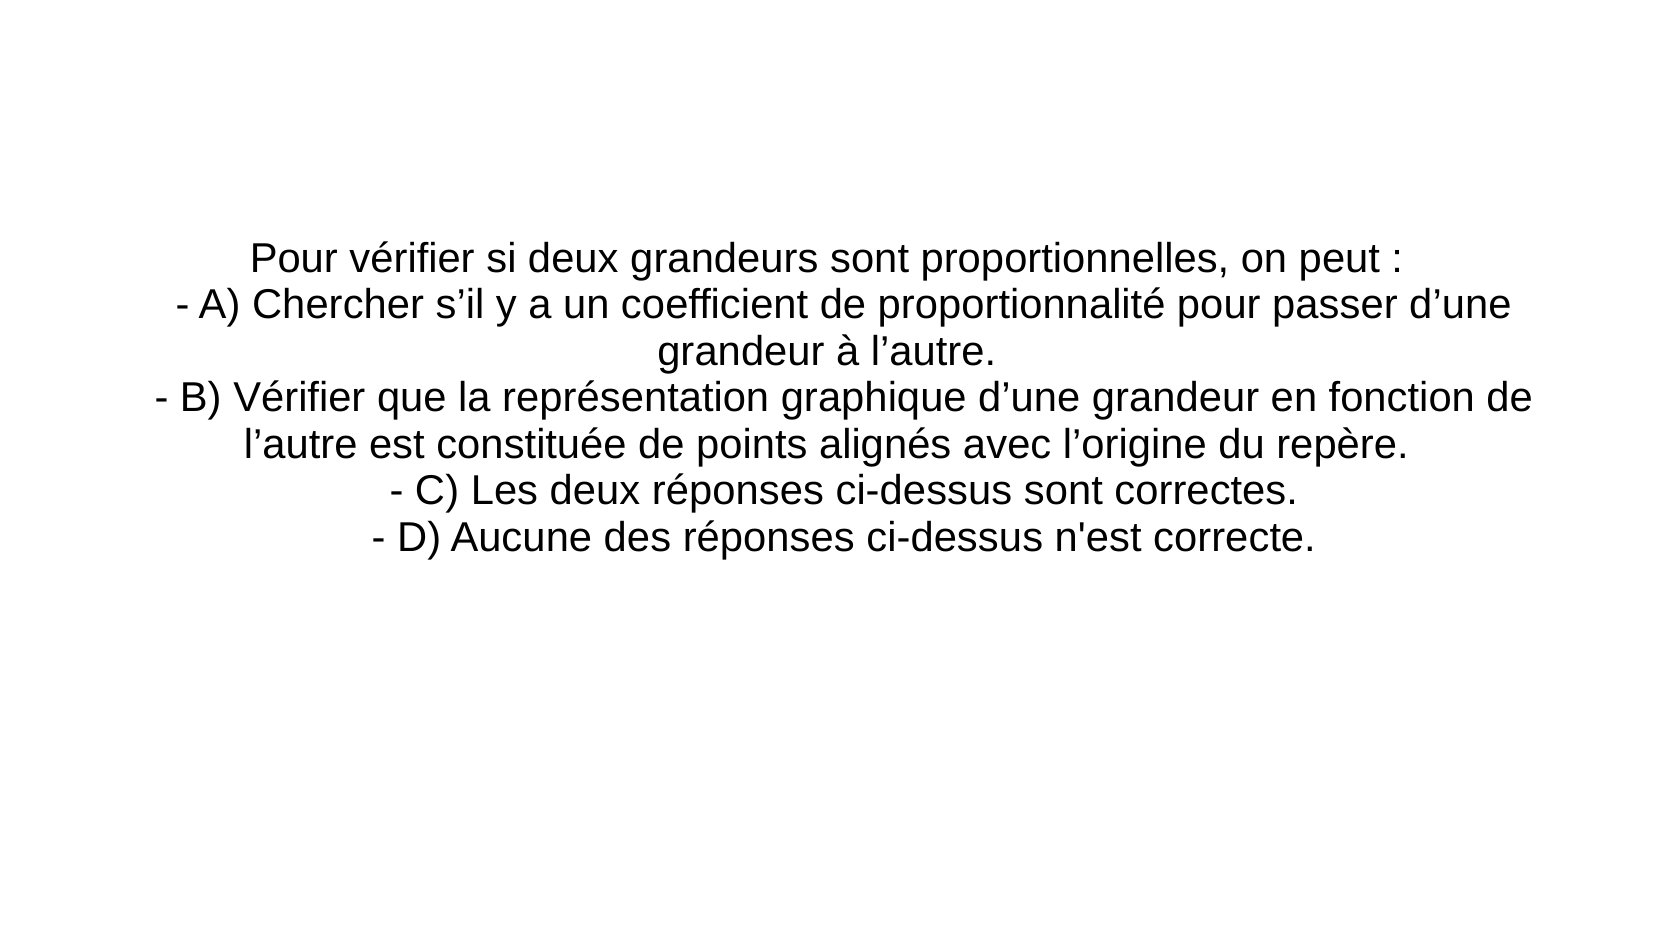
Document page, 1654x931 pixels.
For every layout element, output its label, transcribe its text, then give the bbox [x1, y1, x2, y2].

subtitle Pour vérifier si deux grandeurs sont proportionnelles, on peut : - A) Chercher s’il y a un coefficient de proportionnalité pour passer d’une grandeur à l’autre. - B) Vérifier que la représentation graphique d’une grandeur en fonction de l’autre est constituée de points alignés avec l’origine du repère. - C) Les deux réponses ci-dessus sont correctes. - D) Aucune des réponses ci-dessus n'est correcte. [82, 37, 1571, 757]
